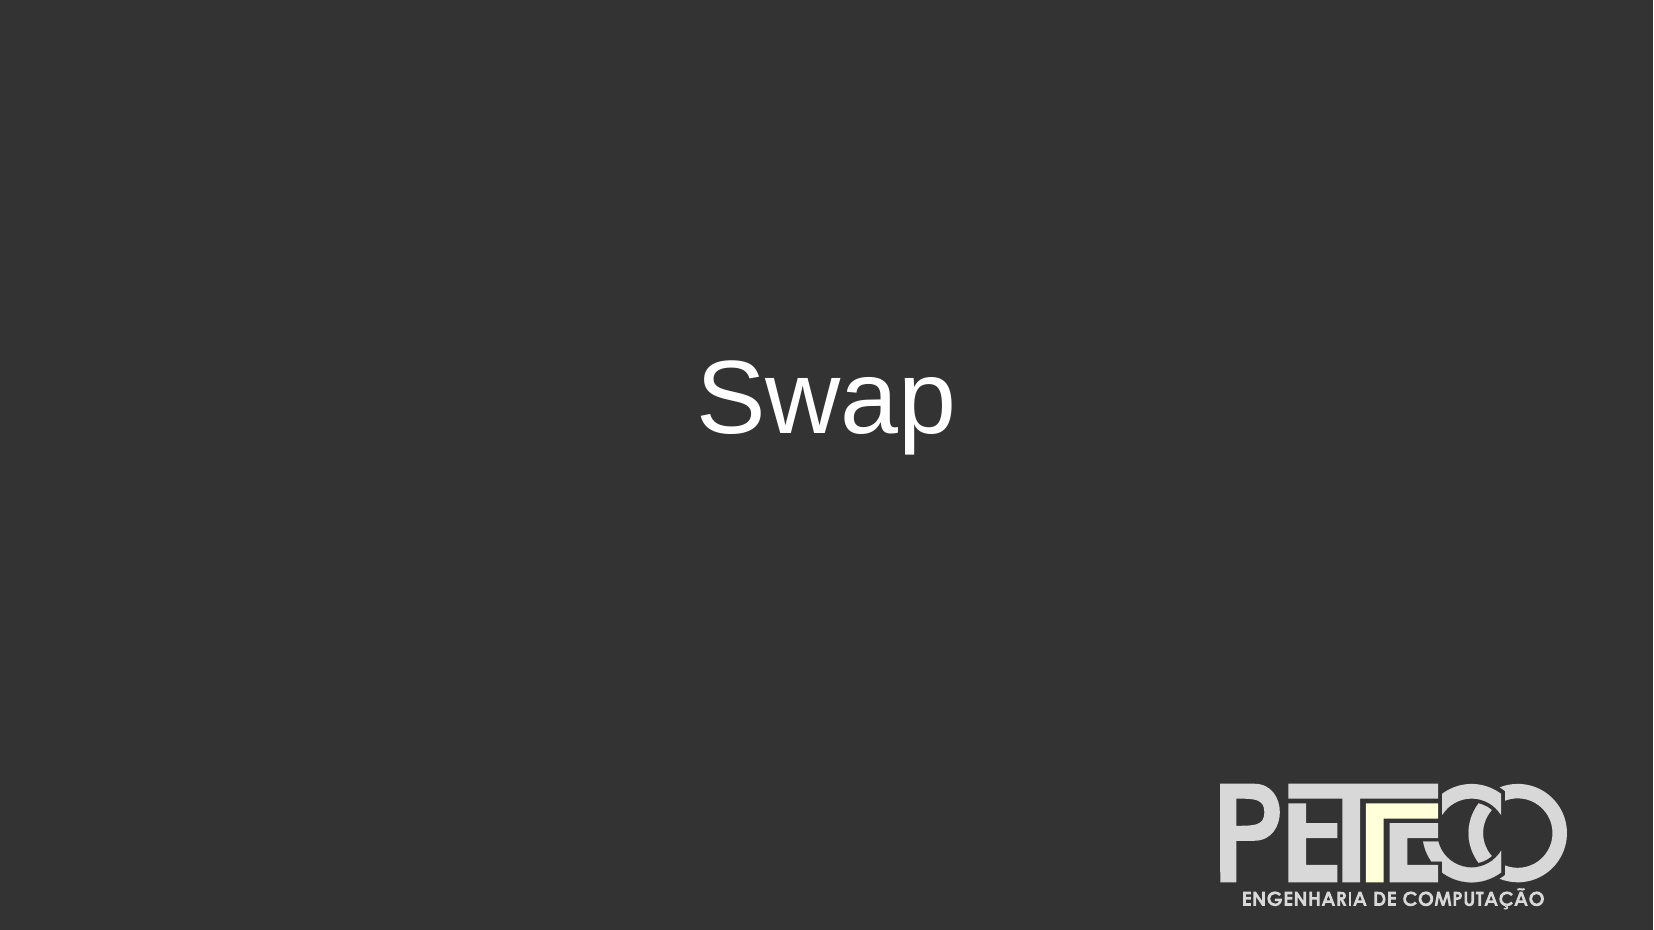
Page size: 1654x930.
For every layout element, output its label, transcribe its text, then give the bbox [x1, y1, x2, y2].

subtitle Swap [82, 37, 1571, 757]
